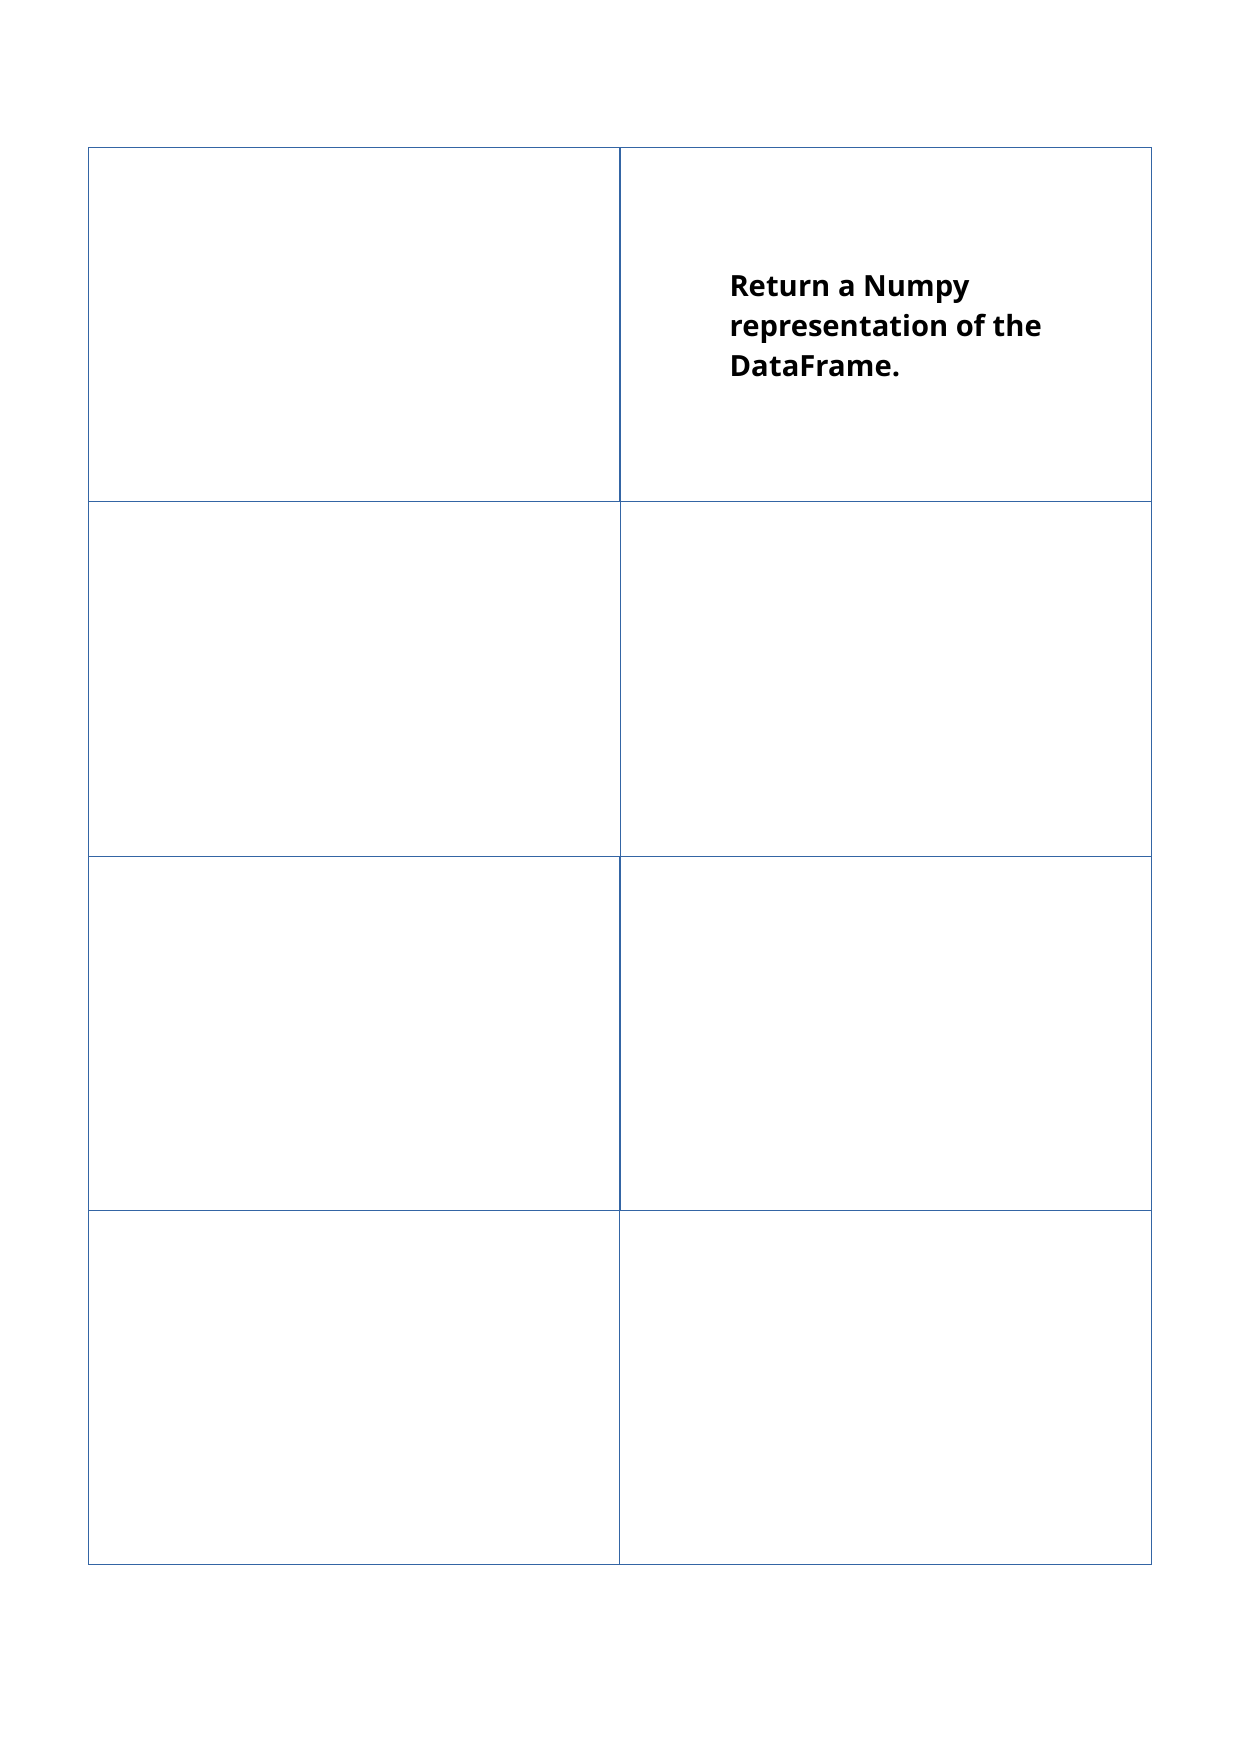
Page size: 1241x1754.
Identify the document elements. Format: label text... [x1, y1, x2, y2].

text_box Return a Numpy representation of the DataFrame. [620, 147, 1152, 501]
